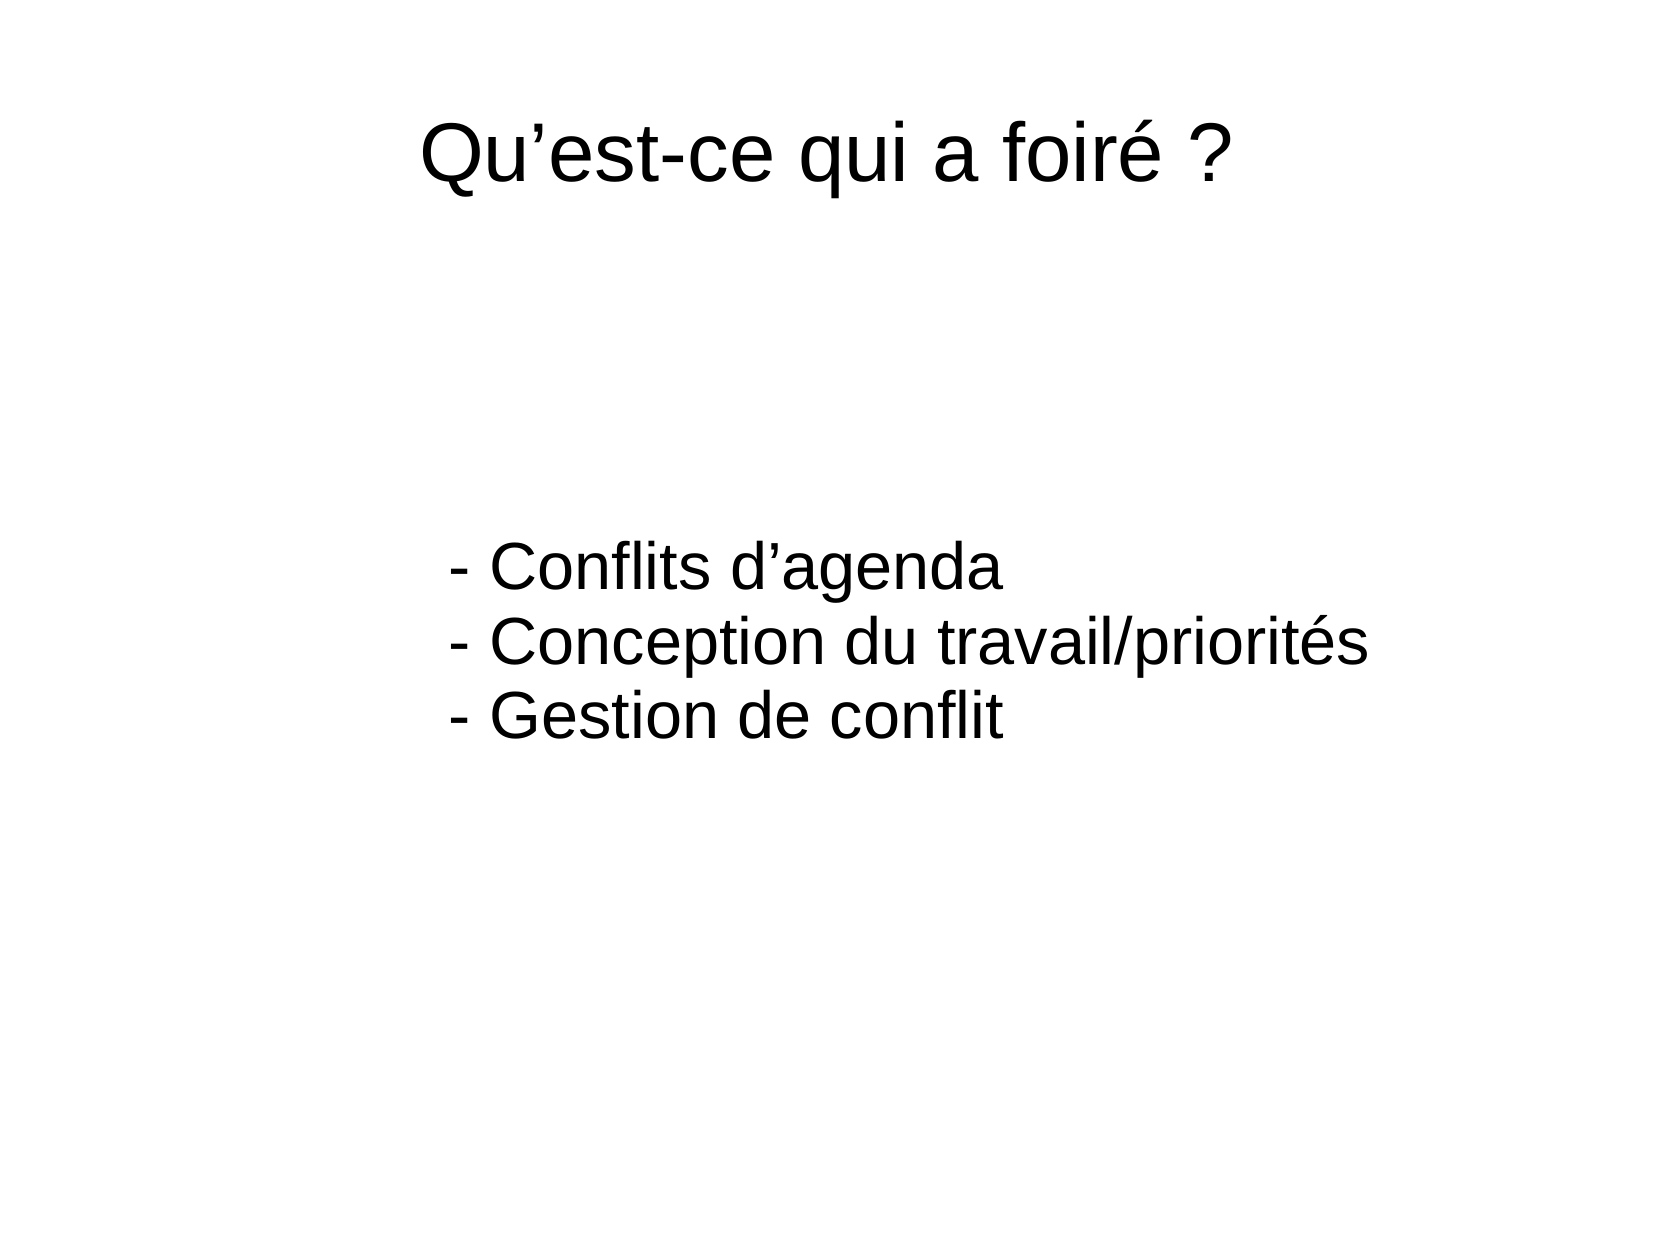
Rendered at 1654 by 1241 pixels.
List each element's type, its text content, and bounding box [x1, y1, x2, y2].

title Qu’est-ce qui a foiré ? [82, 49, 1571, 257]
subtitle - Conflits d’agenda - Conception du travail/priorités - Gestion de conflit [448, 283, 1406, 981]
